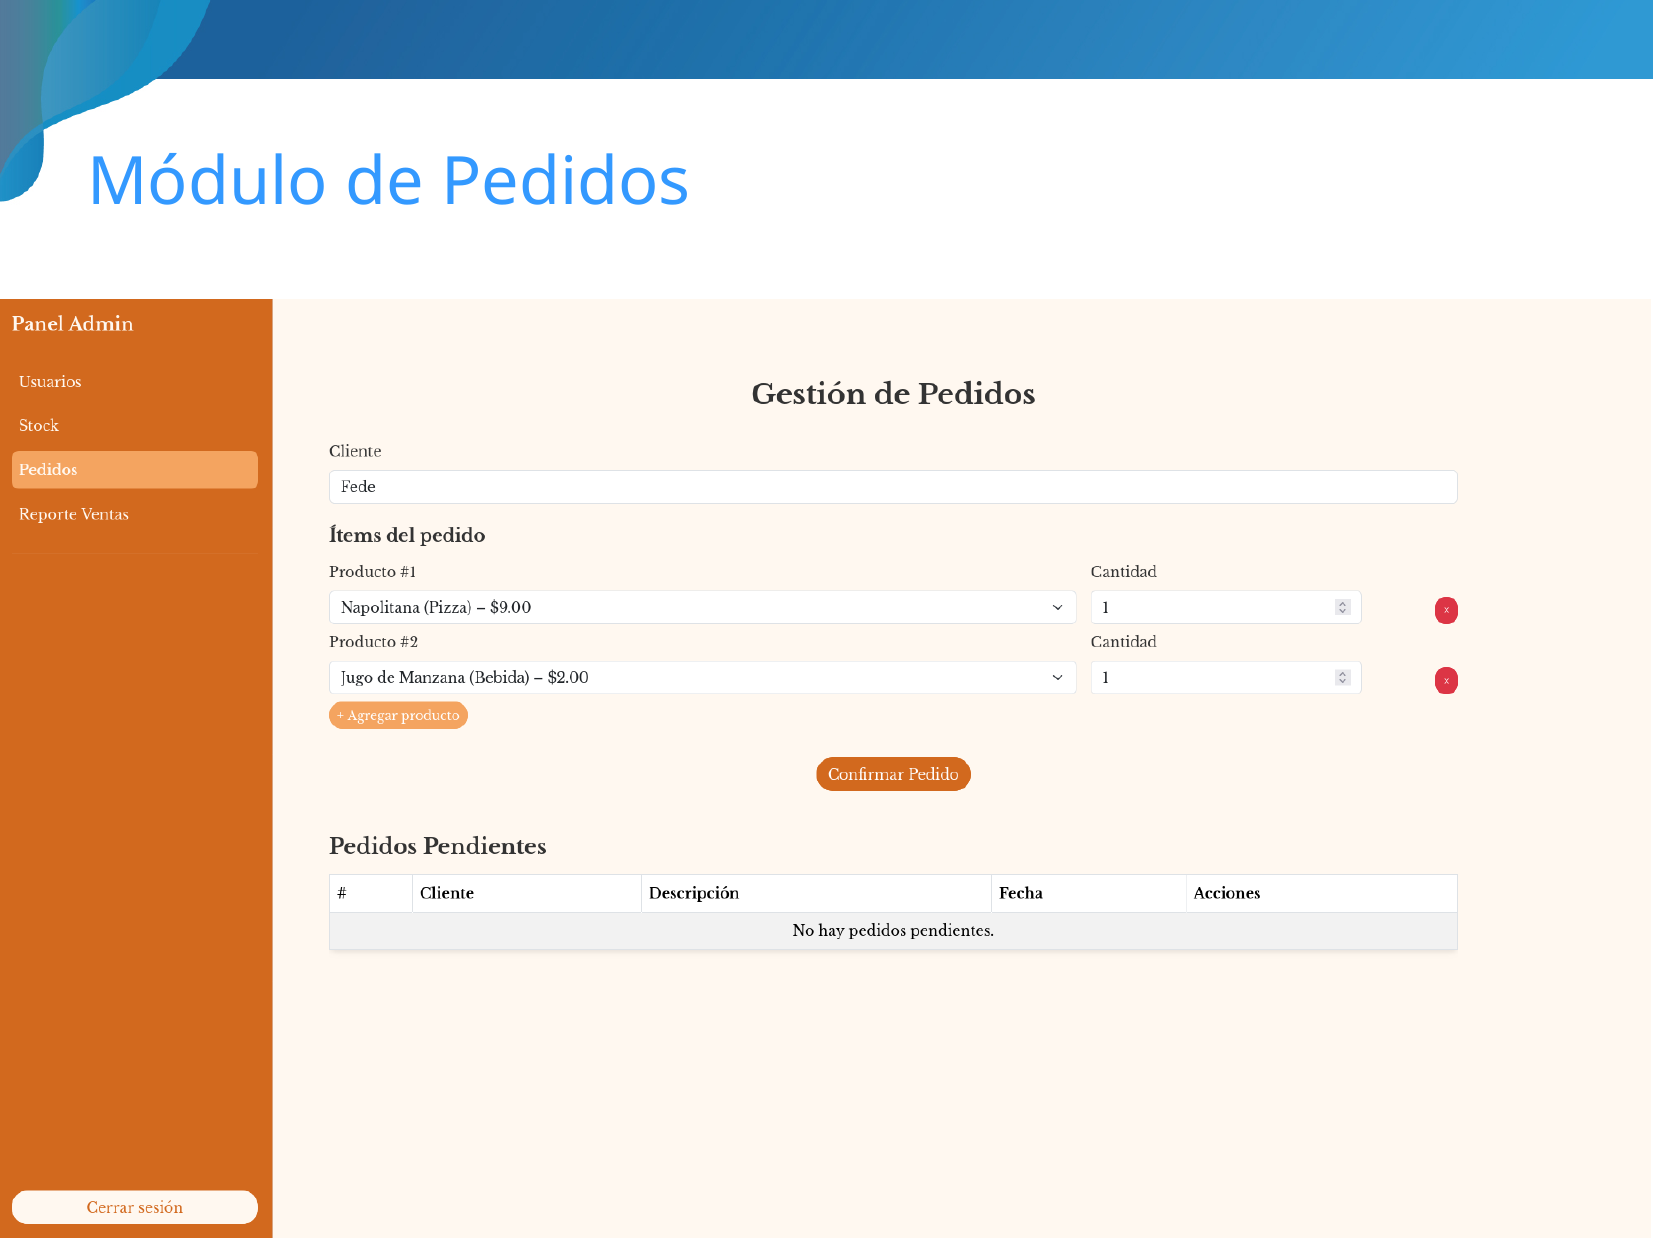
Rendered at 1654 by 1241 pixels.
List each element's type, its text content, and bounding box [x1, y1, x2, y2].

picture [0, 0, 1653, 1241]
title Módulo de Pedidos [87, 75, 1576, 283]
